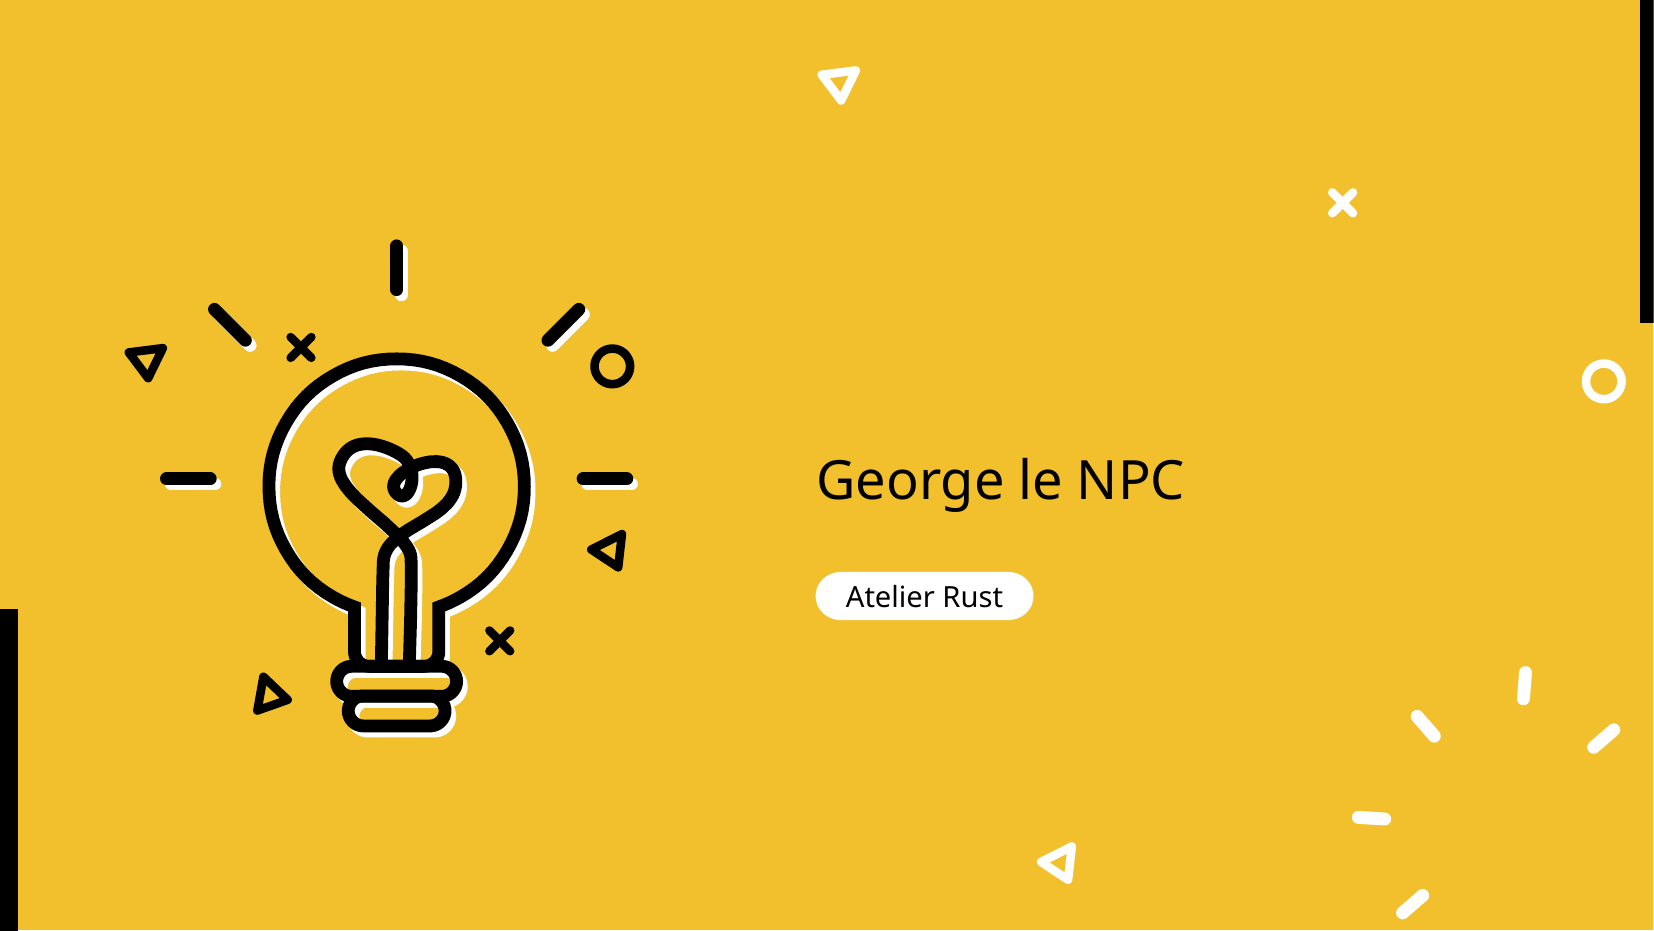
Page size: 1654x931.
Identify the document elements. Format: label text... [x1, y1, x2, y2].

title George le NPC [816, 404, 1454, 553]
text_box Atelier Rust [815, 571, 1034, 621]
